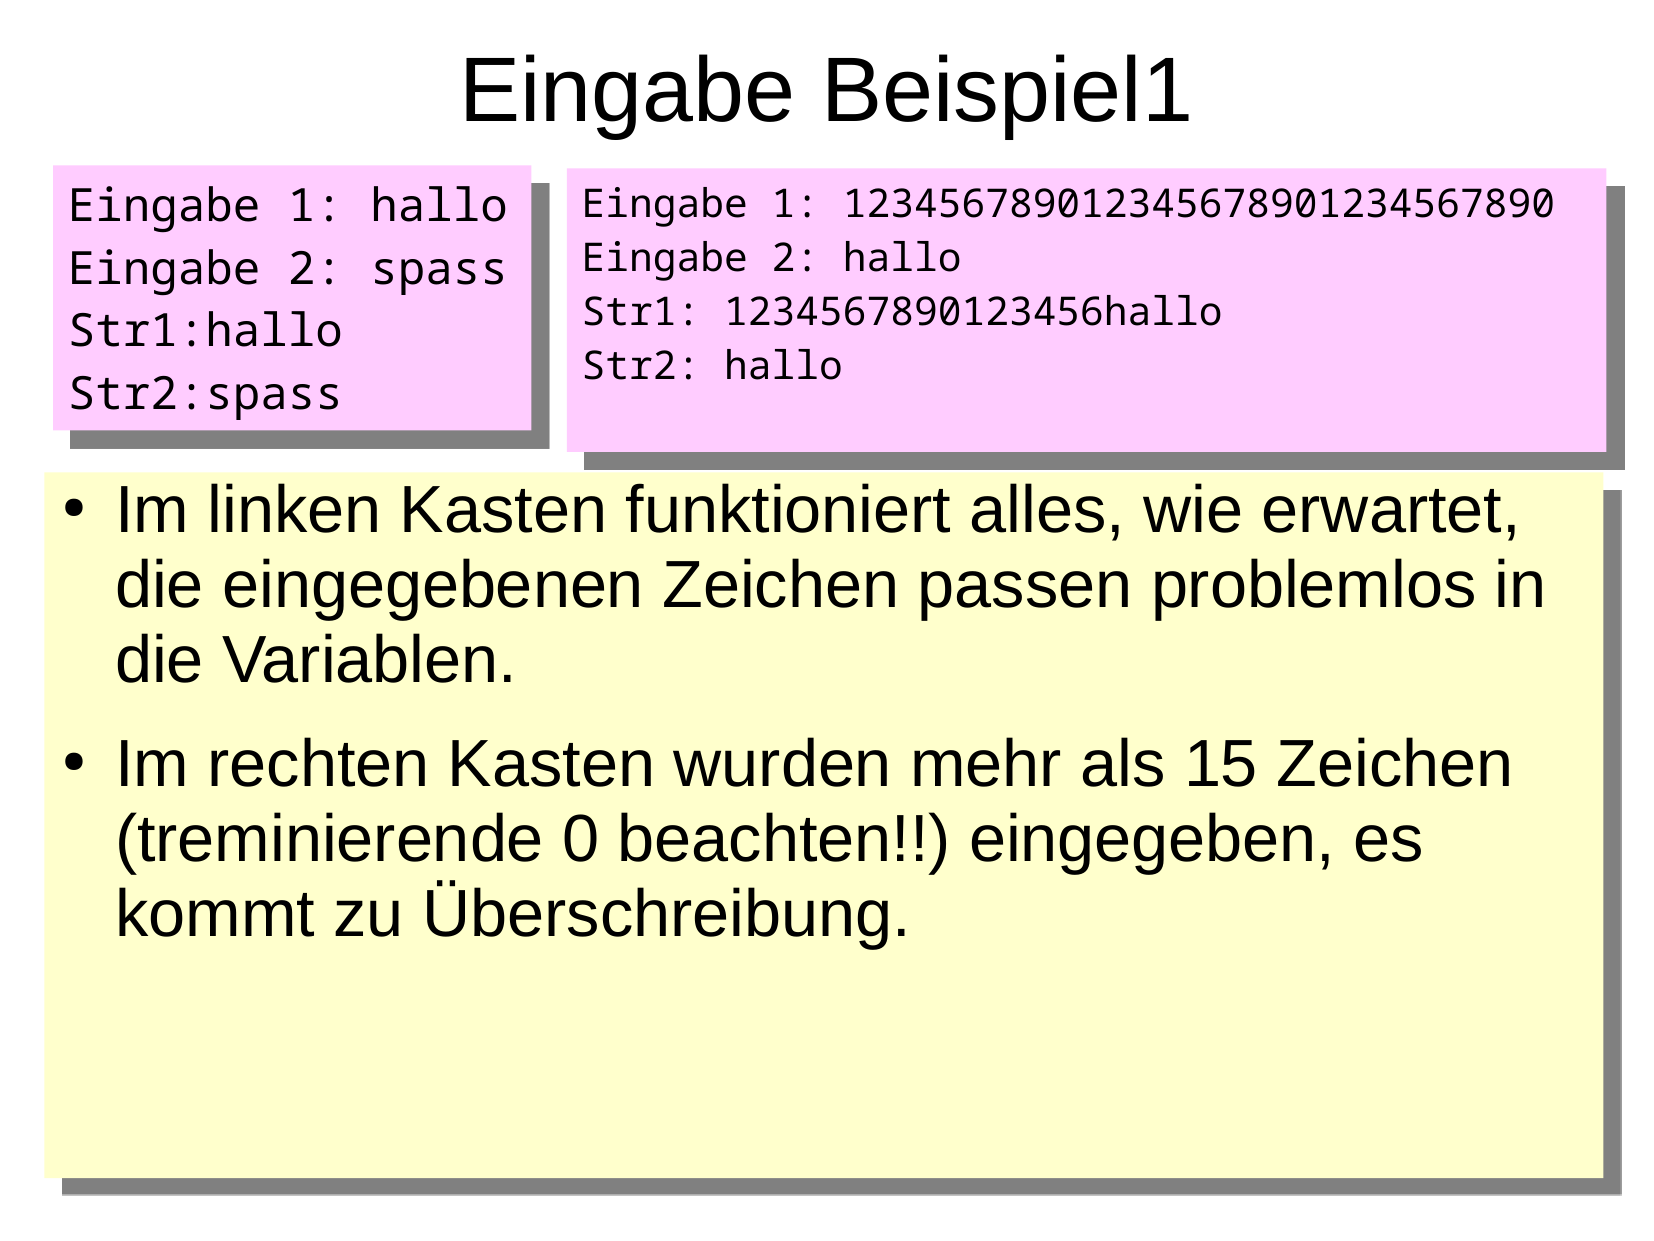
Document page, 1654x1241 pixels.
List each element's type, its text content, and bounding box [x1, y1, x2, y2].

text_box Eingabe 1: 123456789012345678901234567890 Eingabe 2: hallo Str1: 1234567890123456hallo Str2: hallo [566, 168, 1607, 414]
text_box Eingabe 1: hallo Eingabe 2: spass Str1:hallo Str2:spass [53, 165, 532, 394]
list Im linken Kasten funktioniert alles, wie erwartet, die eingegebenen Zeichen passen problemlos in die Variablen. Im rechten Kasten wurden mehr als 15 Zeichen (treminierende 0 beachten!!) eingegeben, es kommt zu Überschreibung. [44, 472, 1604, 1179]
title Eingabe Beispiel1 [82, 25, 1571, 154]
